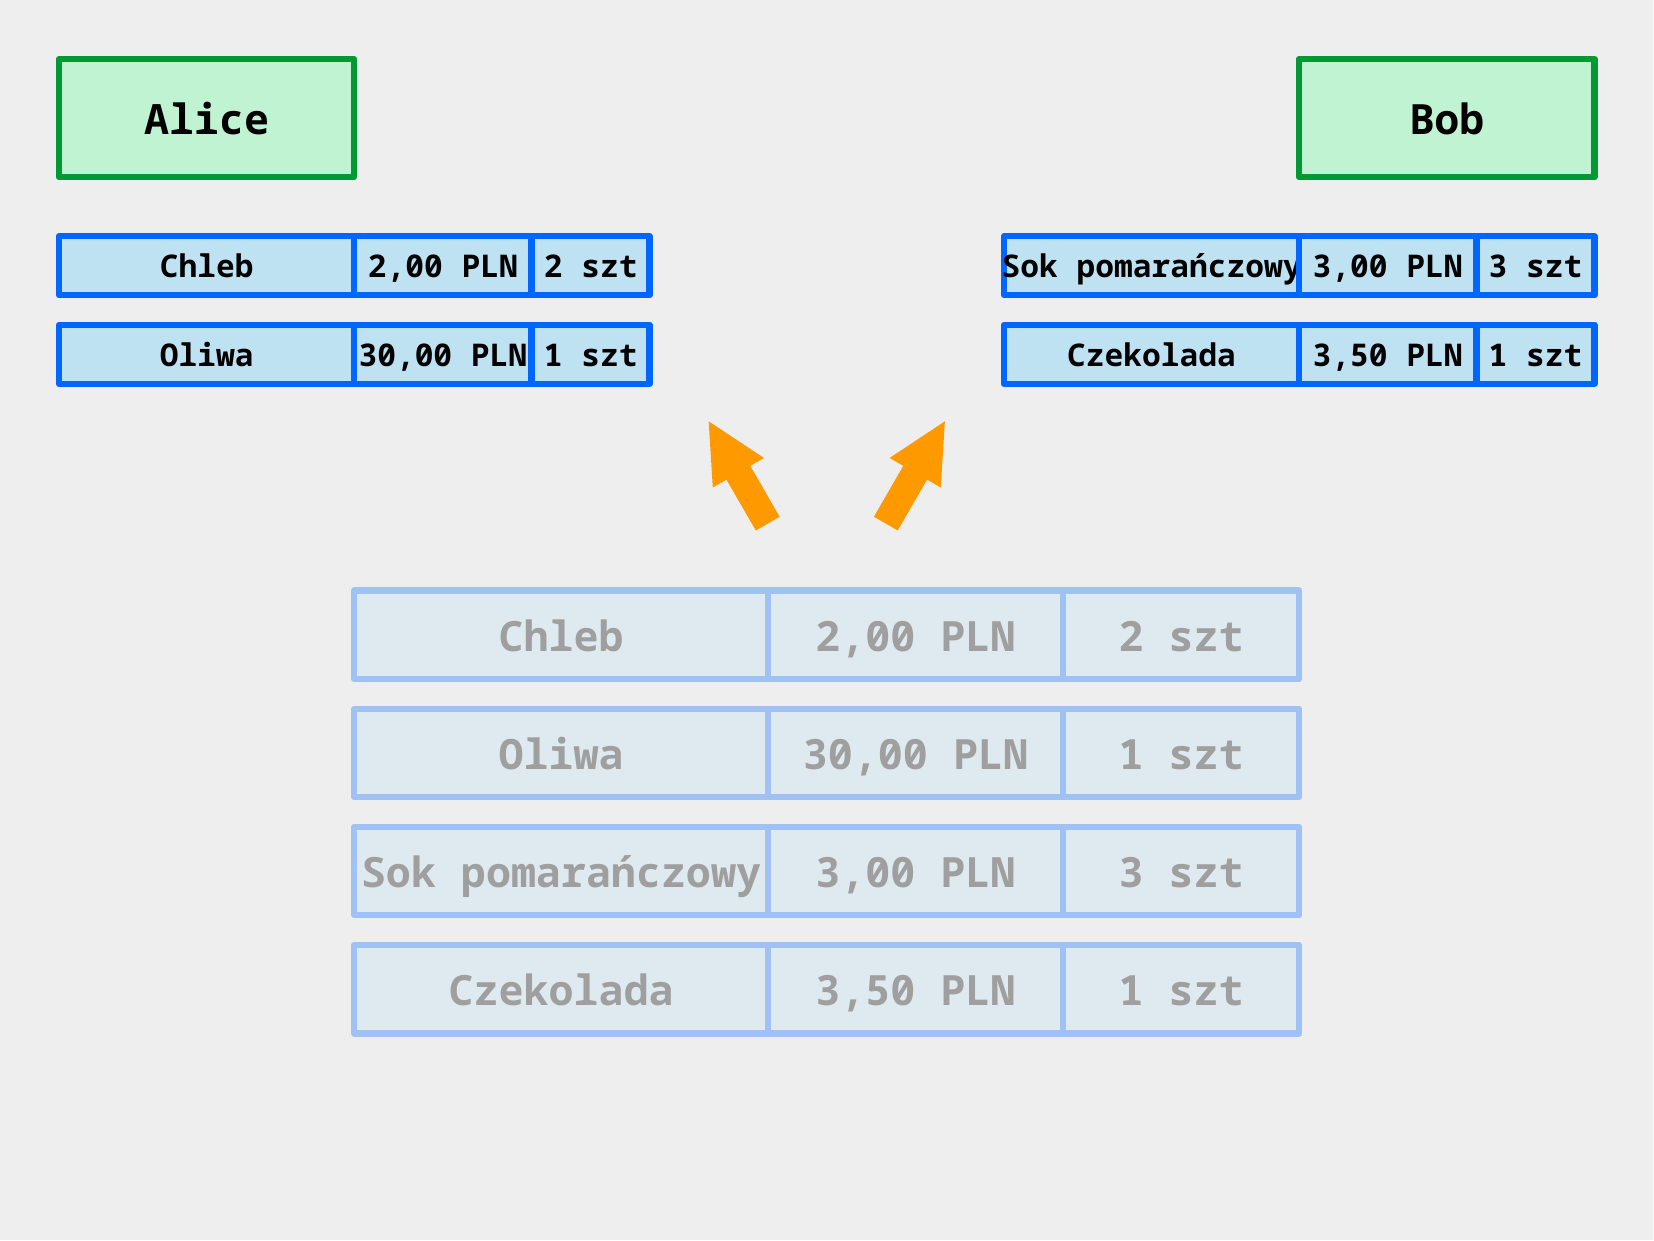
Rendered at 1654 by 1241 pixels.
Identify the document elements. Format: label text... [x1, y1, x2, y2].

text_box 30,00 PLN [354, 324, 531, 384]
text_box [873, 421, 945, 531]
text_box Oliwa [59, 324, 354, 384]
text_box Bob [1299, 59, 1595, 178]
text_box 2,00 PLN [354, 236, 531, 296]
text_box 2 szt [531, 236, 650, 296]
text_box 1 szt [1476, 324, 1595, 384]
text_box 3,00 PLN [1299, 236, 1476, 296]
text_box Chleb [59, 236, 354, 296]
text_box [295, 570, 1359, 1063]
text_box Sok pomarańczowy [1003, 236, 1299, 296]
text_box 1 szt [531, 324, 650, 384]
text_box Czekolada [1003, 324, 1299, 384]
text_box 3,50 PLN [1299, 324, 1476, 384]
text_box Alice [59, 59, 355, 178]
text_box 3 szt [1476, 236, 1595, 296]
text_box [708, 421, 780, 531]
